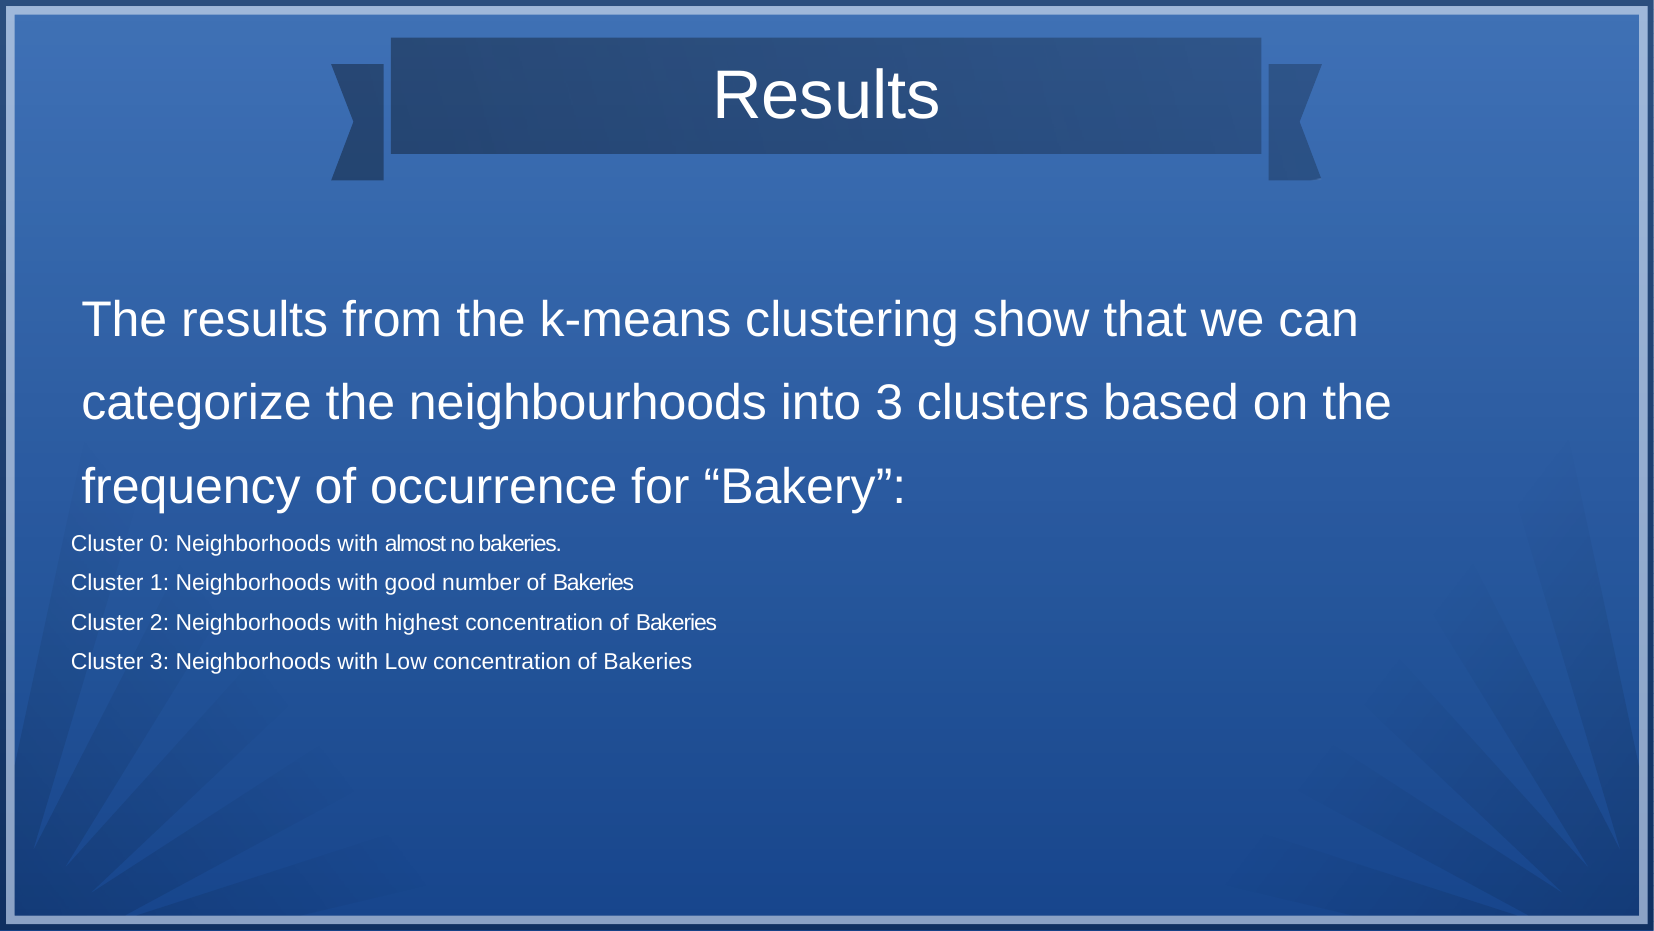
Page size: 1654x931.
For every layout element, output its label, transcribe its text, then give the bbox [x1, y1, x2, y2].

title Results [389, 35, 1264, 154]
list The results from the k-means clustering show that we can categorize the neighbourhoods into 3 clusters based on the frequency of occurrence for “Bakery”: Cluster 0: Neighborhoods with almost no bakeries. Cluster 1: Neighborhoods with good number of Bakeries Cluster 2: Neighborhoods with highest concentration of Bakeries Cluster 3: Neighborhoods with Low concentration of Bakeries [70, 203, 1560, 827]
